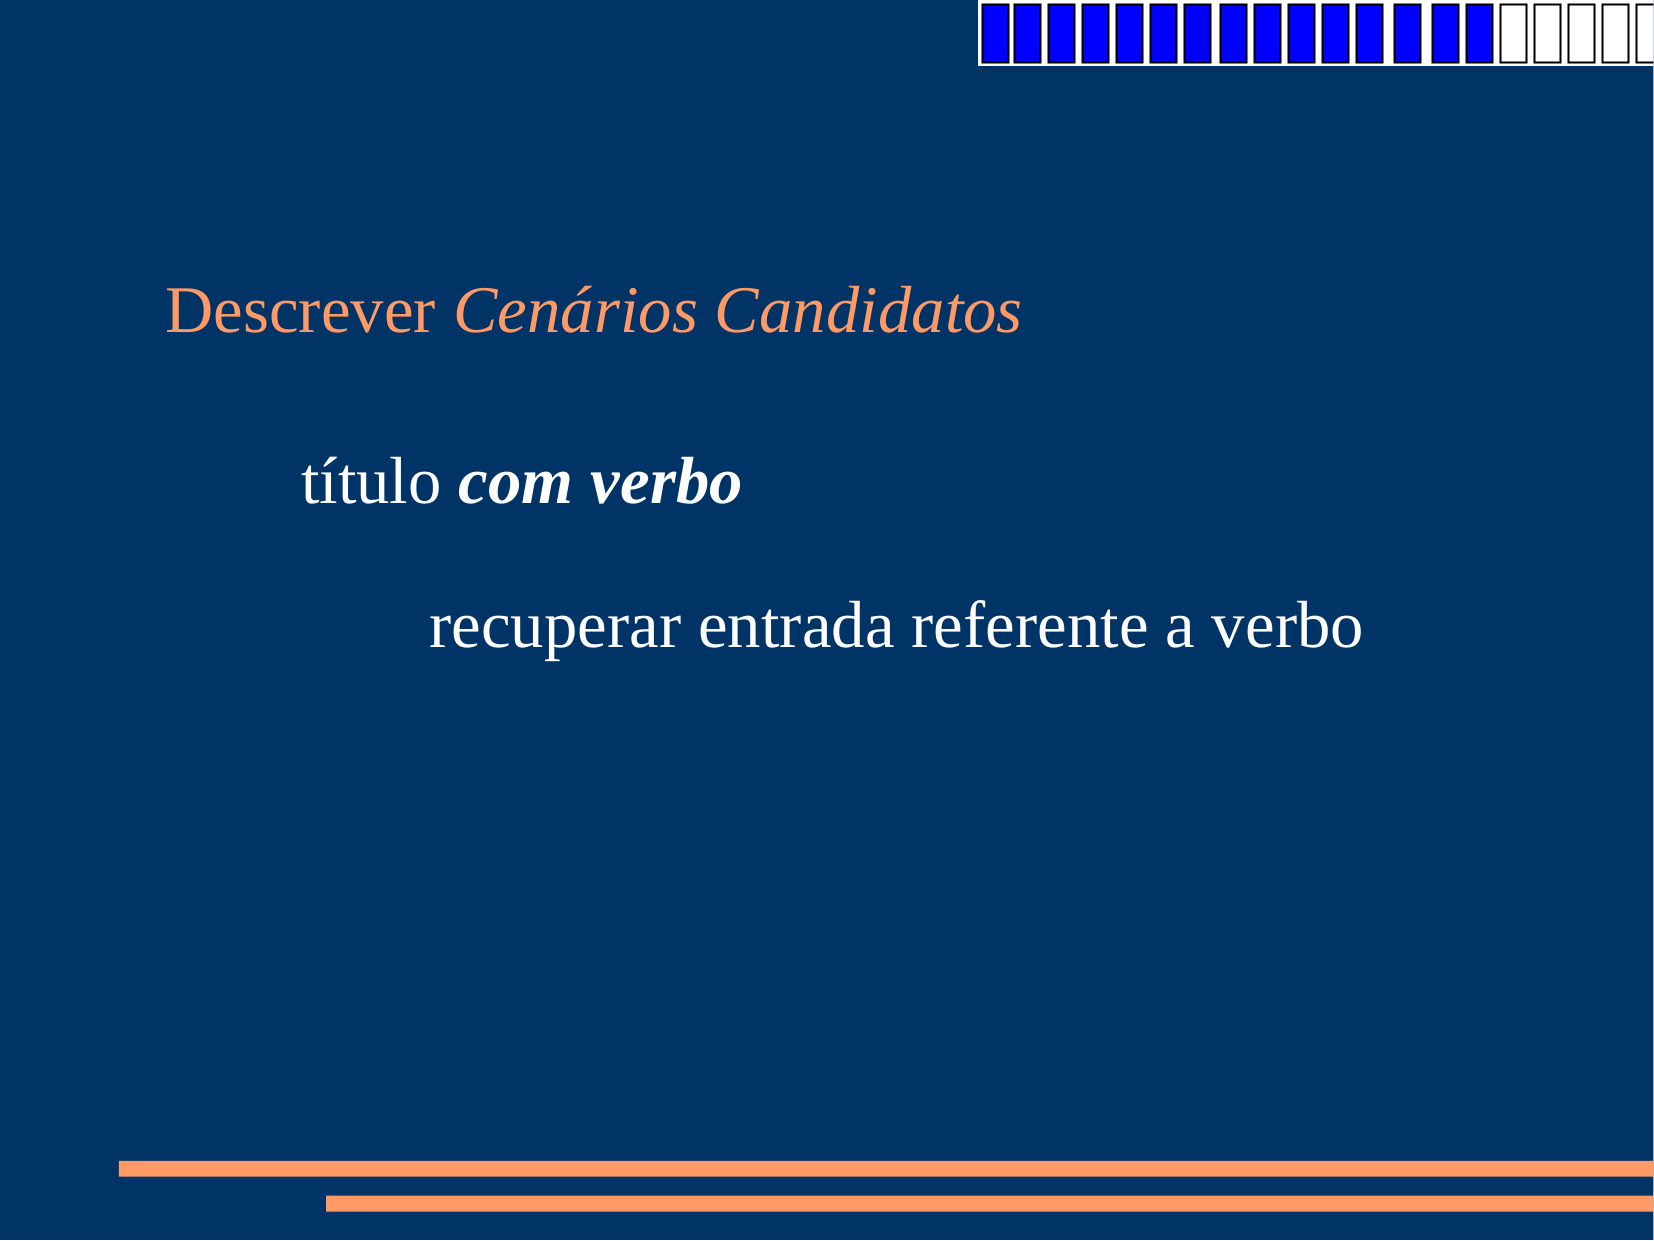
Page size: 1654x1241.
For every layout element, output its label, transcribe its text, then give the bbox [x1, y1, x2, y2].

picture [978, 0, 1654, 67]
text_box recuperar entrada referente a verbo [235, 587, 1422, 669]
text_box título com verbo [206, 444, 1093, 532]
text_box Descrever Cenários Candidatos [147, 273, 1300, 355]
